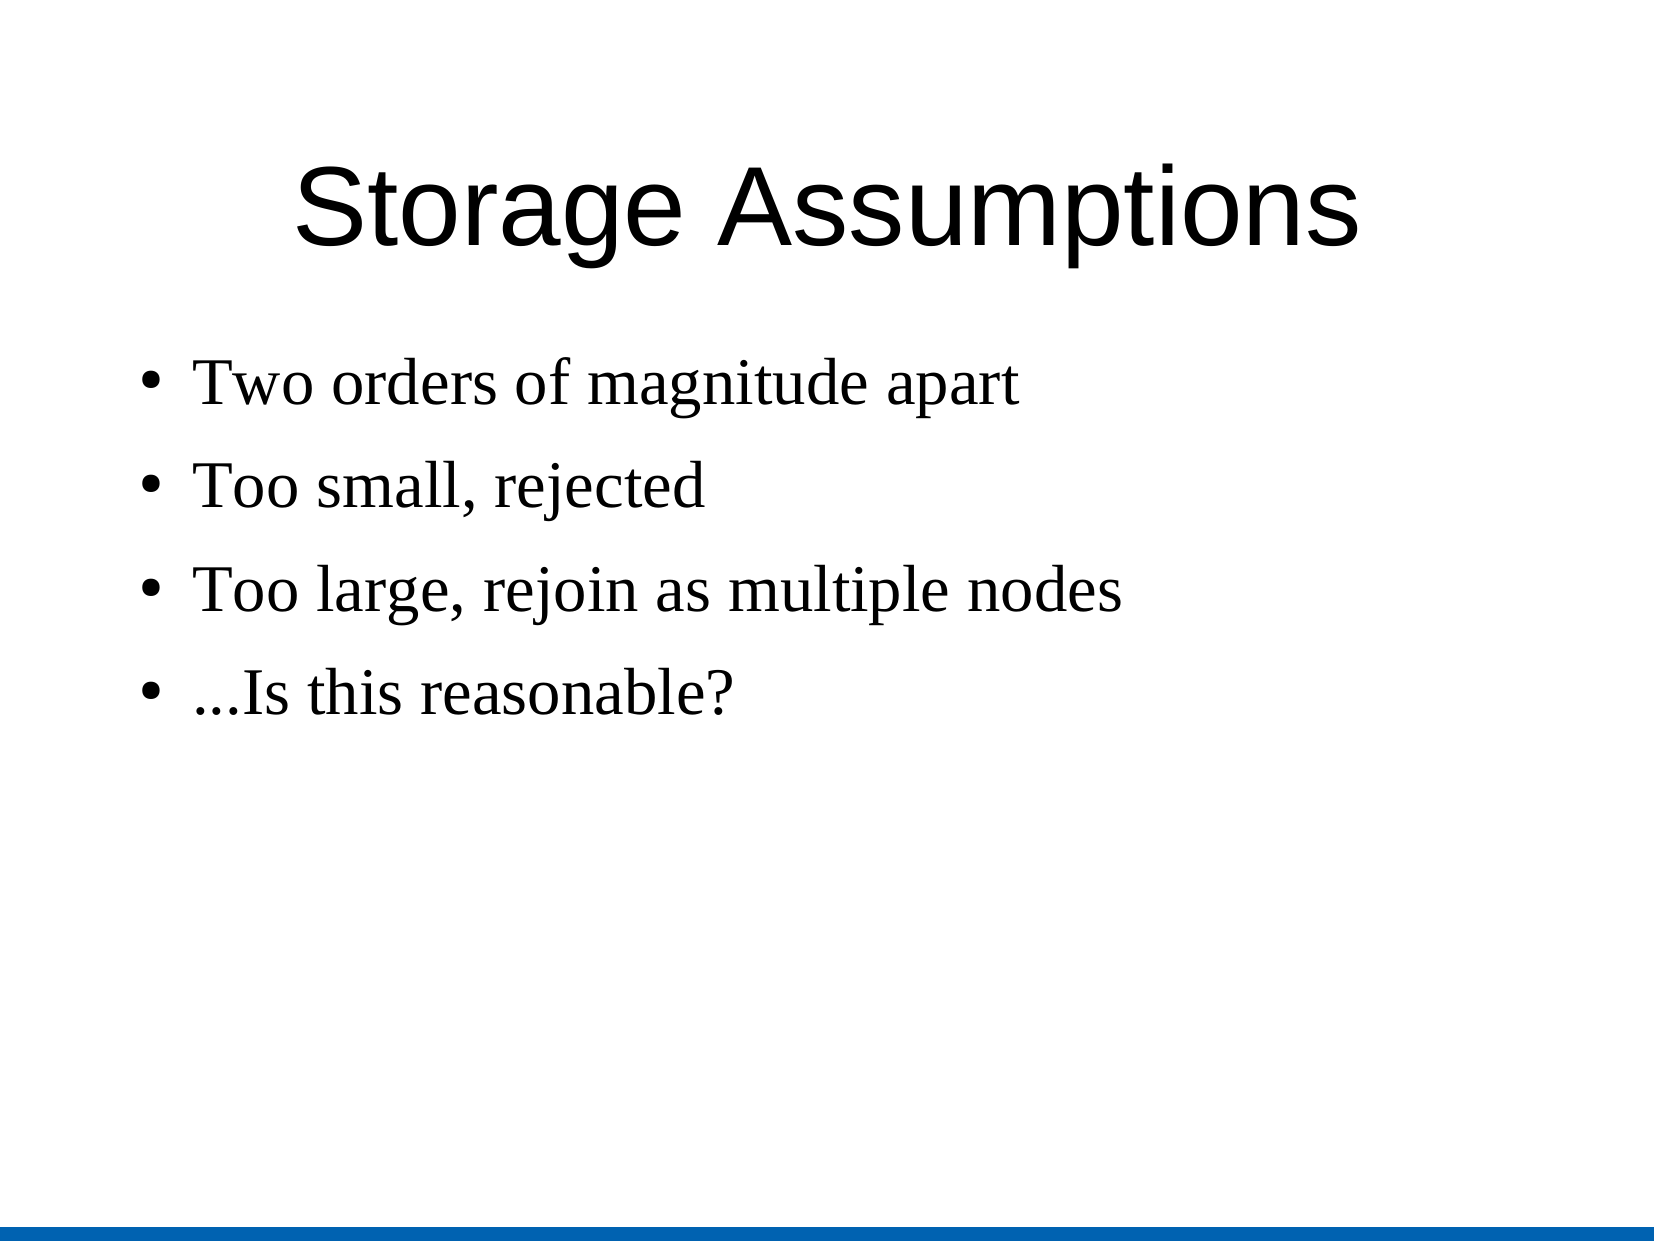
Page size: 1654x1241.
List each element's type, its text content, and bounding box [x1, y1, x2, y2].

list Two orders of magnitude apart Too small, rejected Too large, rejoin as multiple nodes ...Is this reasonable? [121, 344, 1533, 1127]
title Storage Assumptions [121, 102, 1533, 311]
